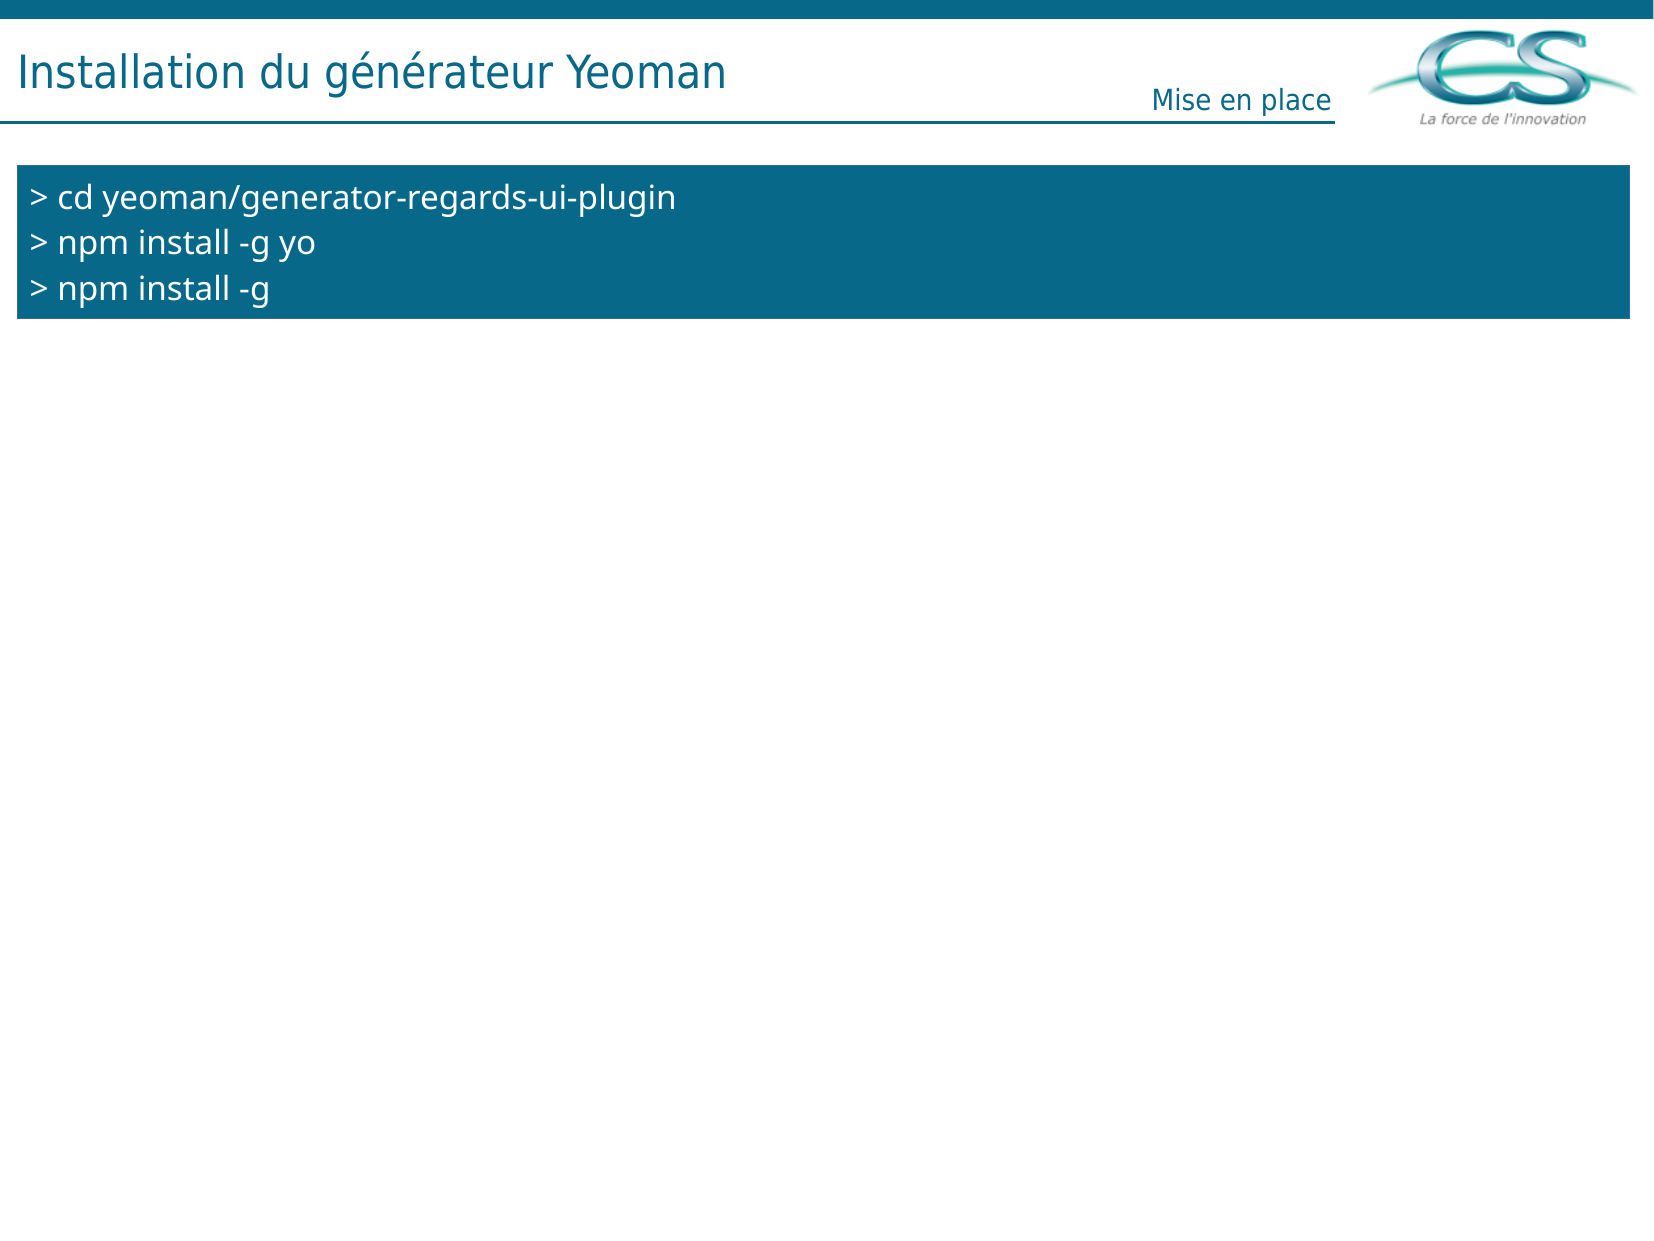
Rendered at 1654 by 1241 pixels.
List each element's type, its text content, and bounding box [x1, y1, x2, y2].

title Installation du générateur Yeoman [17, 46, 1368, 106]
text_box Mise en place [1139, 71, 1347, 164]
text_box > cd yeoman/generator-regards-ui-plugin > npm install -g yo > npm install -g [17, 165, 1630, 319]
picture [1368, 28, 1642, 128]
